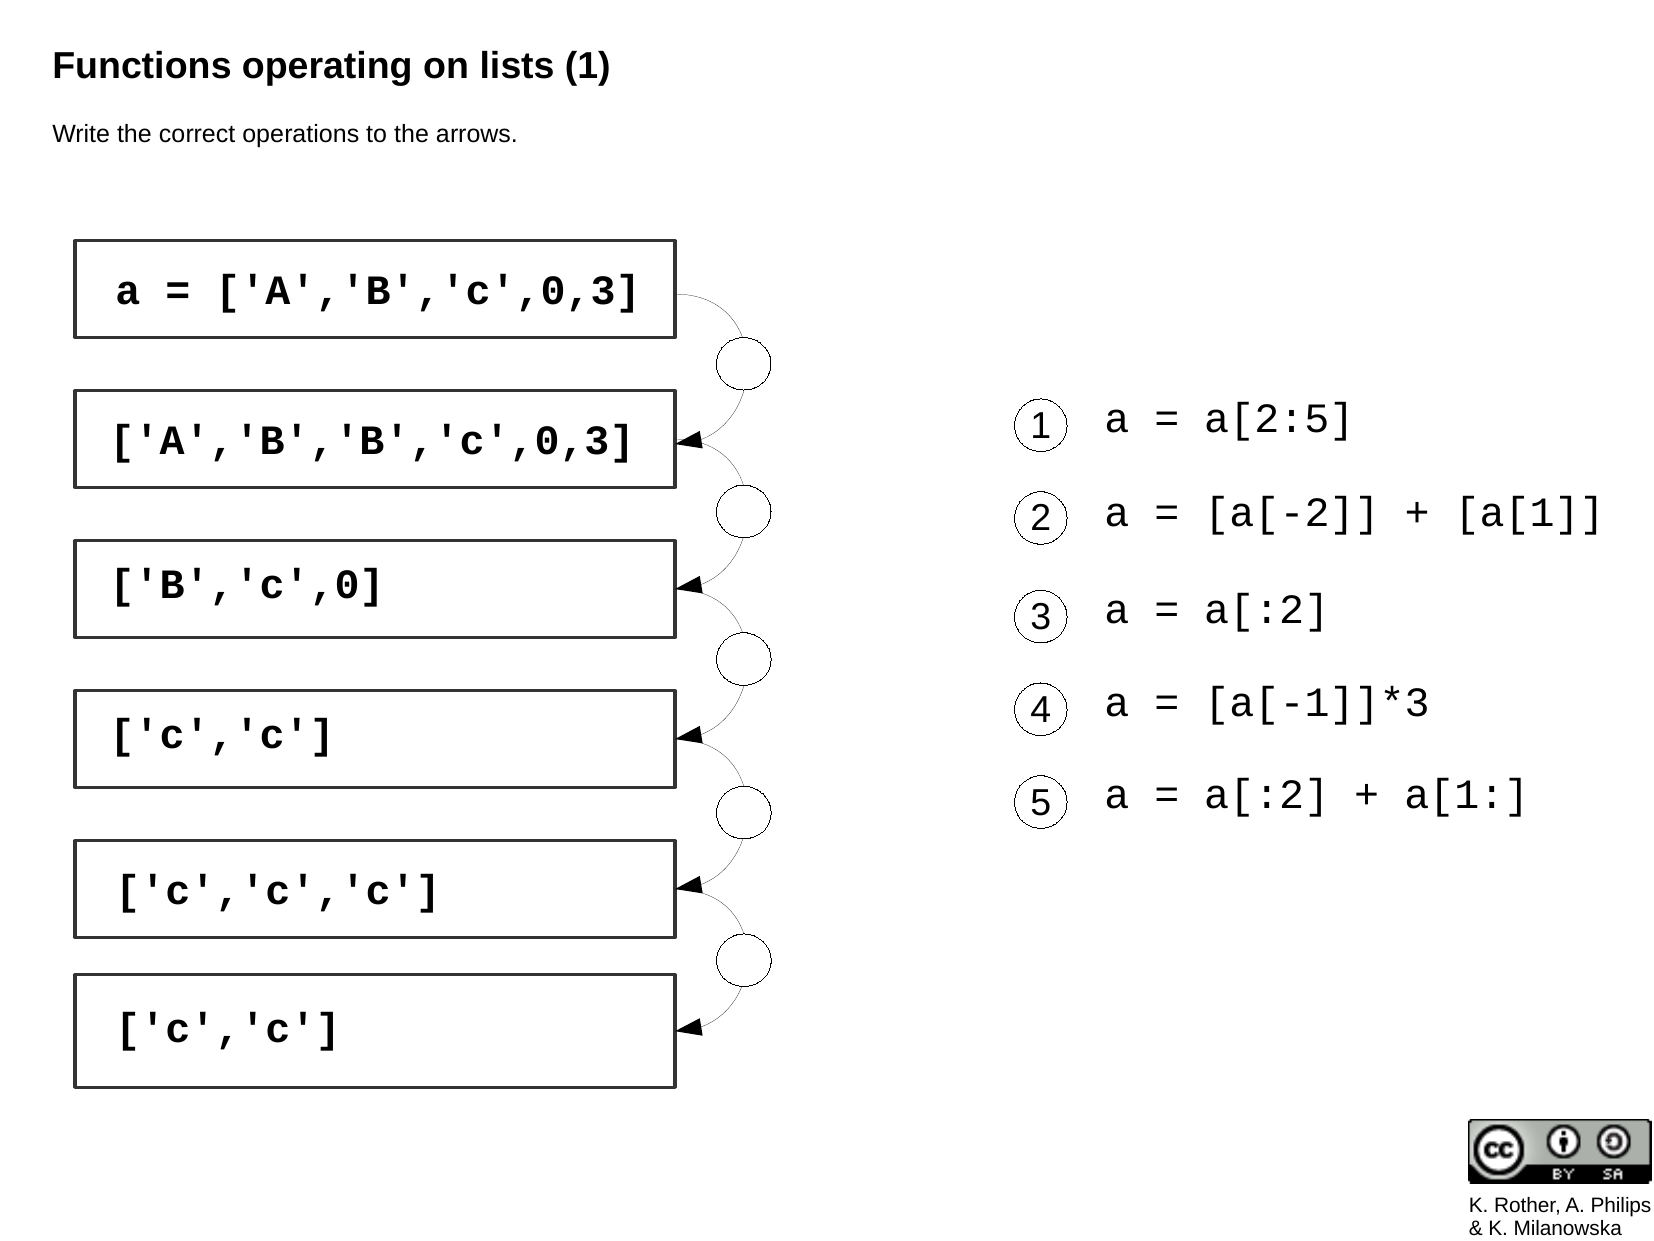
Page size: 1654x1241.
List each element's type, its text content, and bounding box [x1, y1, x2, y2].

picture [1468, 1119, 1652, 1184]
text_box a = a[:2] + a[1:] [1089, 766, 1654, 830]
text_box a = [a[-1]]*3 [1089, 674, 1459, 737]
text_box ['c','c','c'] [100, 862, 551, 926]
text_box ['c','c'] [94, 706, 350, 770]
text_box [716, 786, 772, 839]
text_box a = a[:2] [1089, 581, 1459, 645]
text_box a = a[2:5] [1089, 390, 1459, 453]
text_box 5 [1014, 775, 1068, 829]
text_box 4 [1014, 682, 1068, 736]
text_box [716, 337, 771, 391]
text_box ['A','B','B','c',0,3] [94, 412, 650, 476]
text_box 3 [1014, 590, 1068, 643]
text_box ['B','c',0] [94, 556, 545, 620]
text_box [716, 933, 772, 987]
text_box a = [a[-2]] + [a[1]] [1089, 484, 1653, 548]
text_box Functions operating on lists (1) [37, 37, 638, 100]
text_box [716, 485, 772, 538]
text_box Write the correct operations to the arrows. [37, 112, 601, 159]
text_box a = ['A','B','c',0,3] [100, 262, 731, 326]
text_box 1 [1014, 398, 1068, 452]
text_box [716, 632, 772, 686]
text_box ['c','c'] [100, 1000, 356, 1064]
text_box 2 [1014, 491, 1068, 545]
